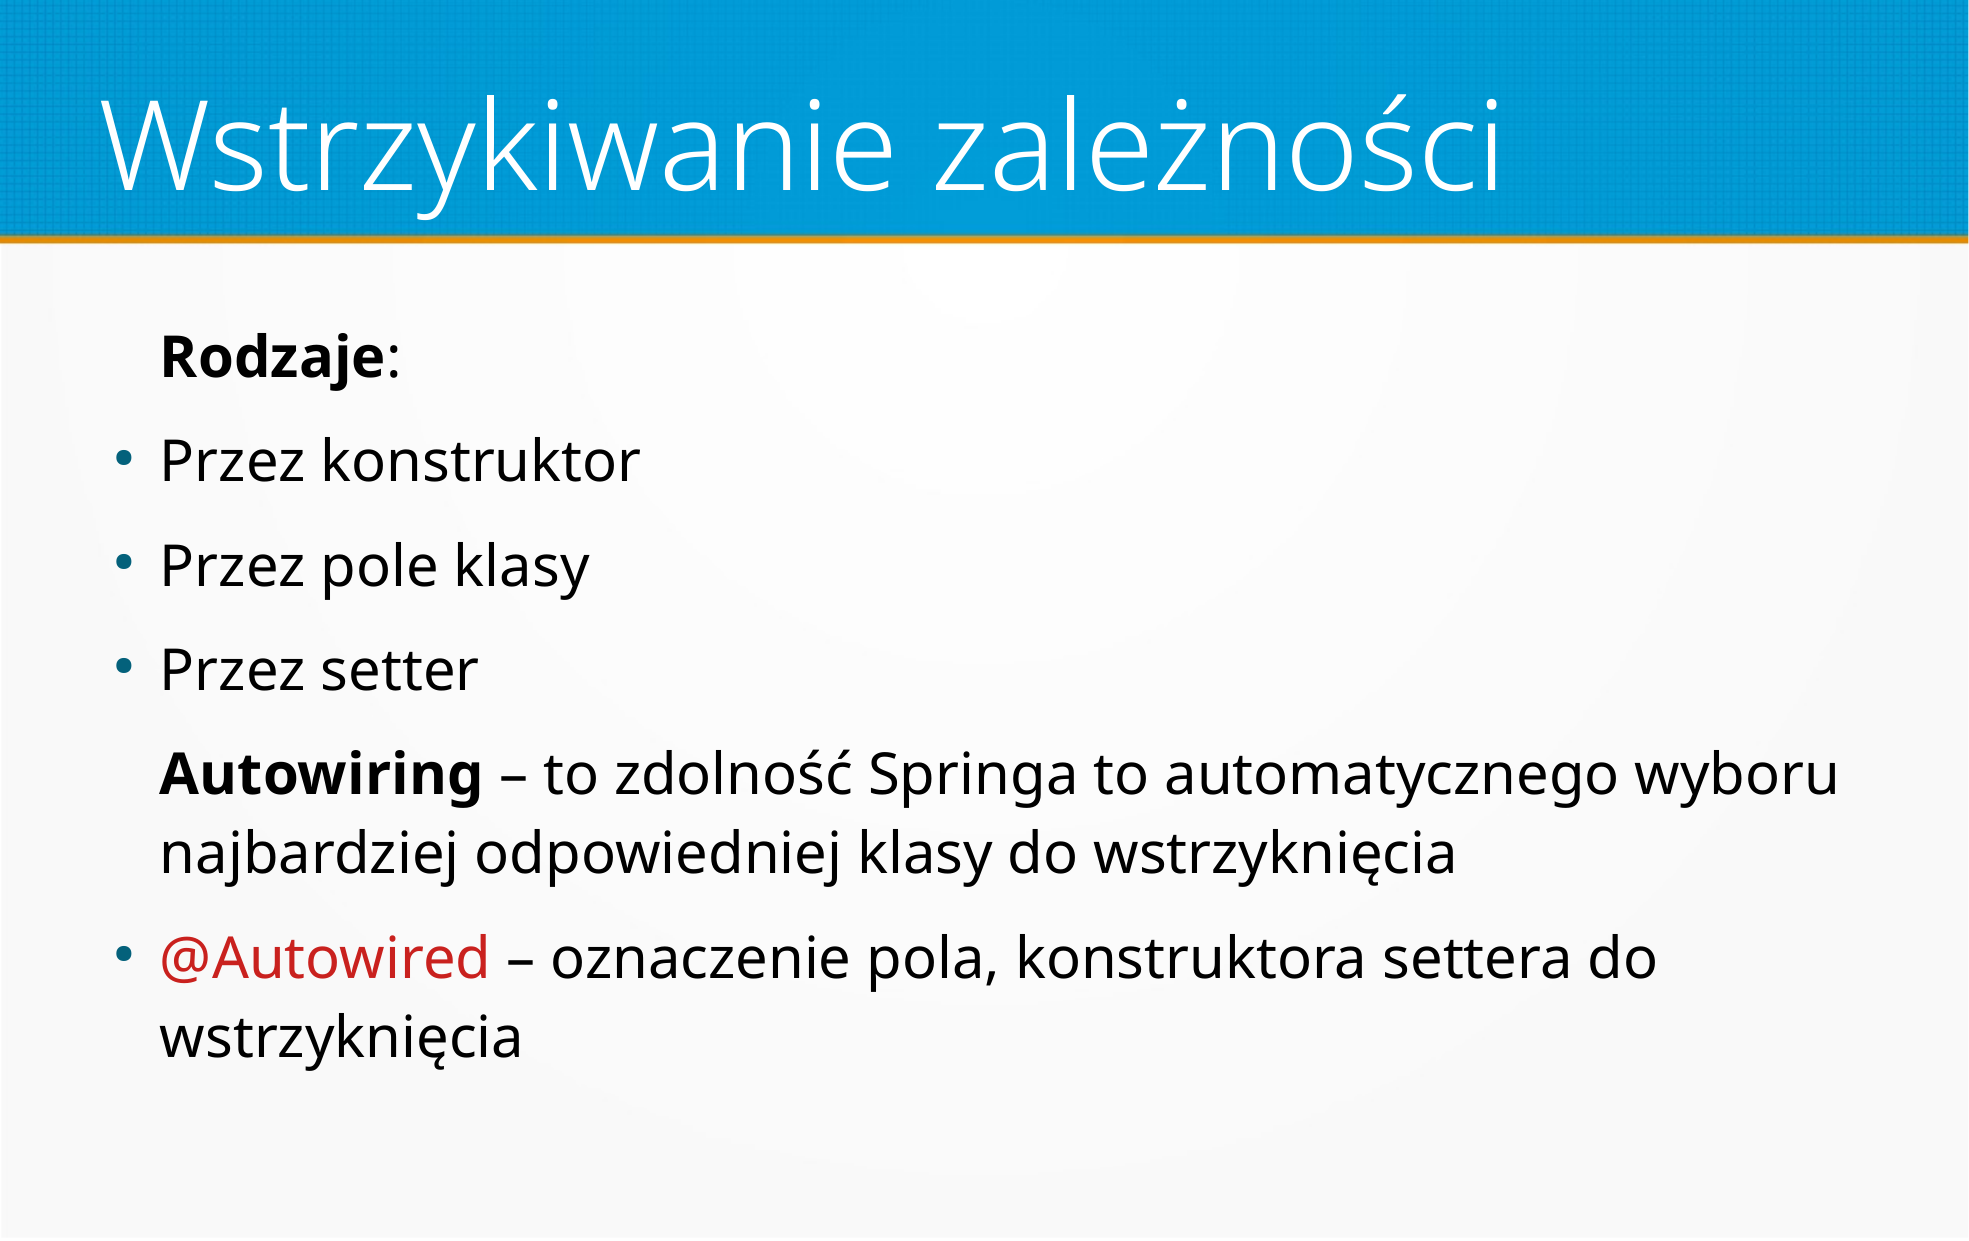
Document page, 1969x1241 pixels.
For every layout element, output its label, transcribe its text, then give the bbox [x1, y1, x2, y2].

title Wstrzykiwanie zależności [98, 19, 1870, 227]
list Rodzaje: Przez konstruktor Przez pole klasy Przez setter Autowiring – to zdolność Springa to automatycznego wyboru najbardziej odpowiedniej klasy do wstrzyknięcia @Autowired – oznaczenie pola, konstruktora settera do wstrzyknięcia [98, 315, 1861, 1081]
picture [0, 233, 1969, 1241]
